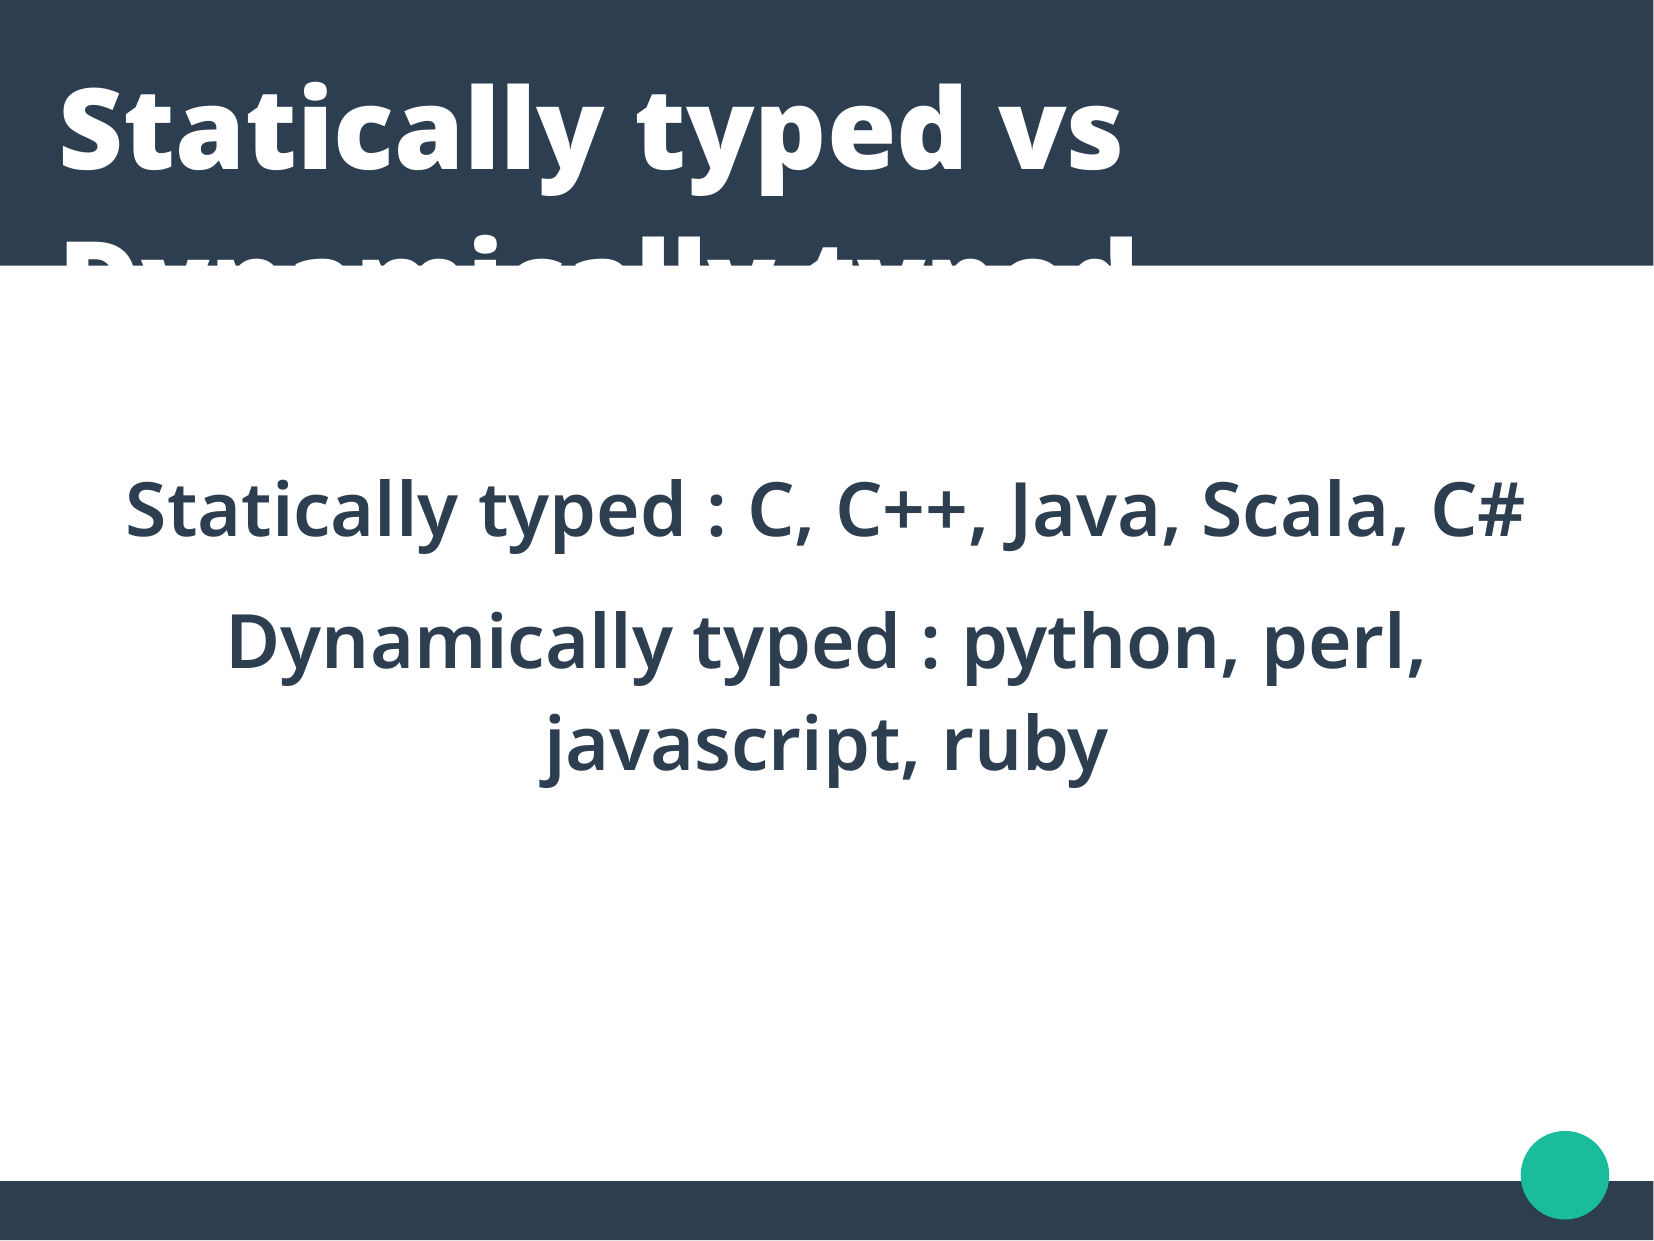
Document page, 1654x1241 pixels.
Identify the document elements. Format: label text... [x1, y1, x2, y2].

list Statically typed : C, C++, Java, Scala, C# Dynamically typed : python, perl, javascript, ruby [59, 324, 1595, 1152]
title Statically typed vs Dynamically typed [59, 49, 1595, 207]
